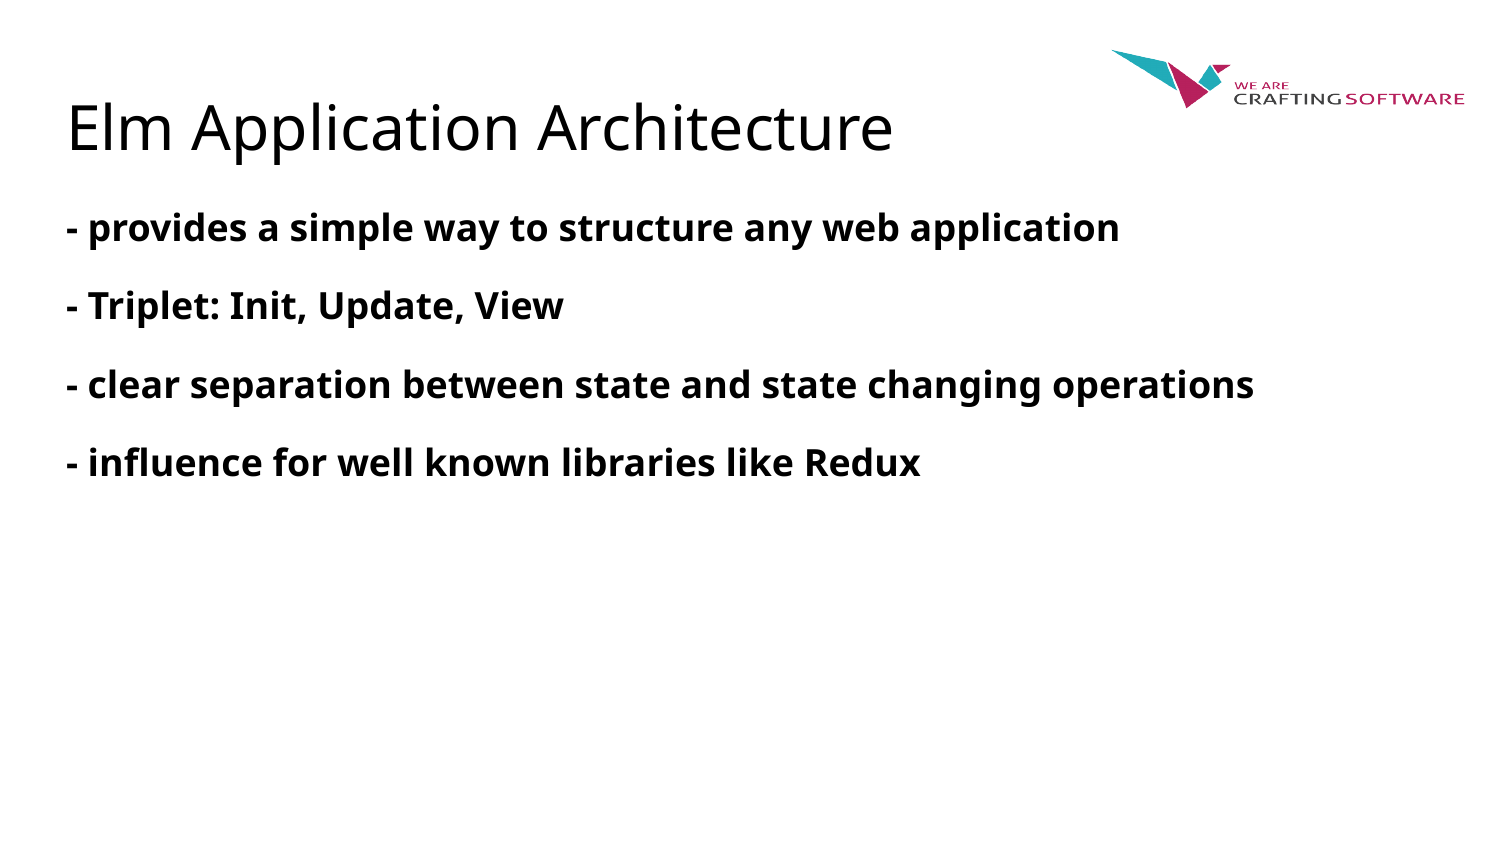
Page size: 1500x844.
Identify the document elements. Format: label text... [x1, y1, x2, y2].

list - provides a simple way to structure any web application - Triplet: Init, Update, View - clear separation between state and state changing operations - influence for well known libraries like Redux [51, 189, 1449, 750]
picture [1094, 0, 1481, 163]
title Elm Application Architecture [51, 72, 1449, 167]
